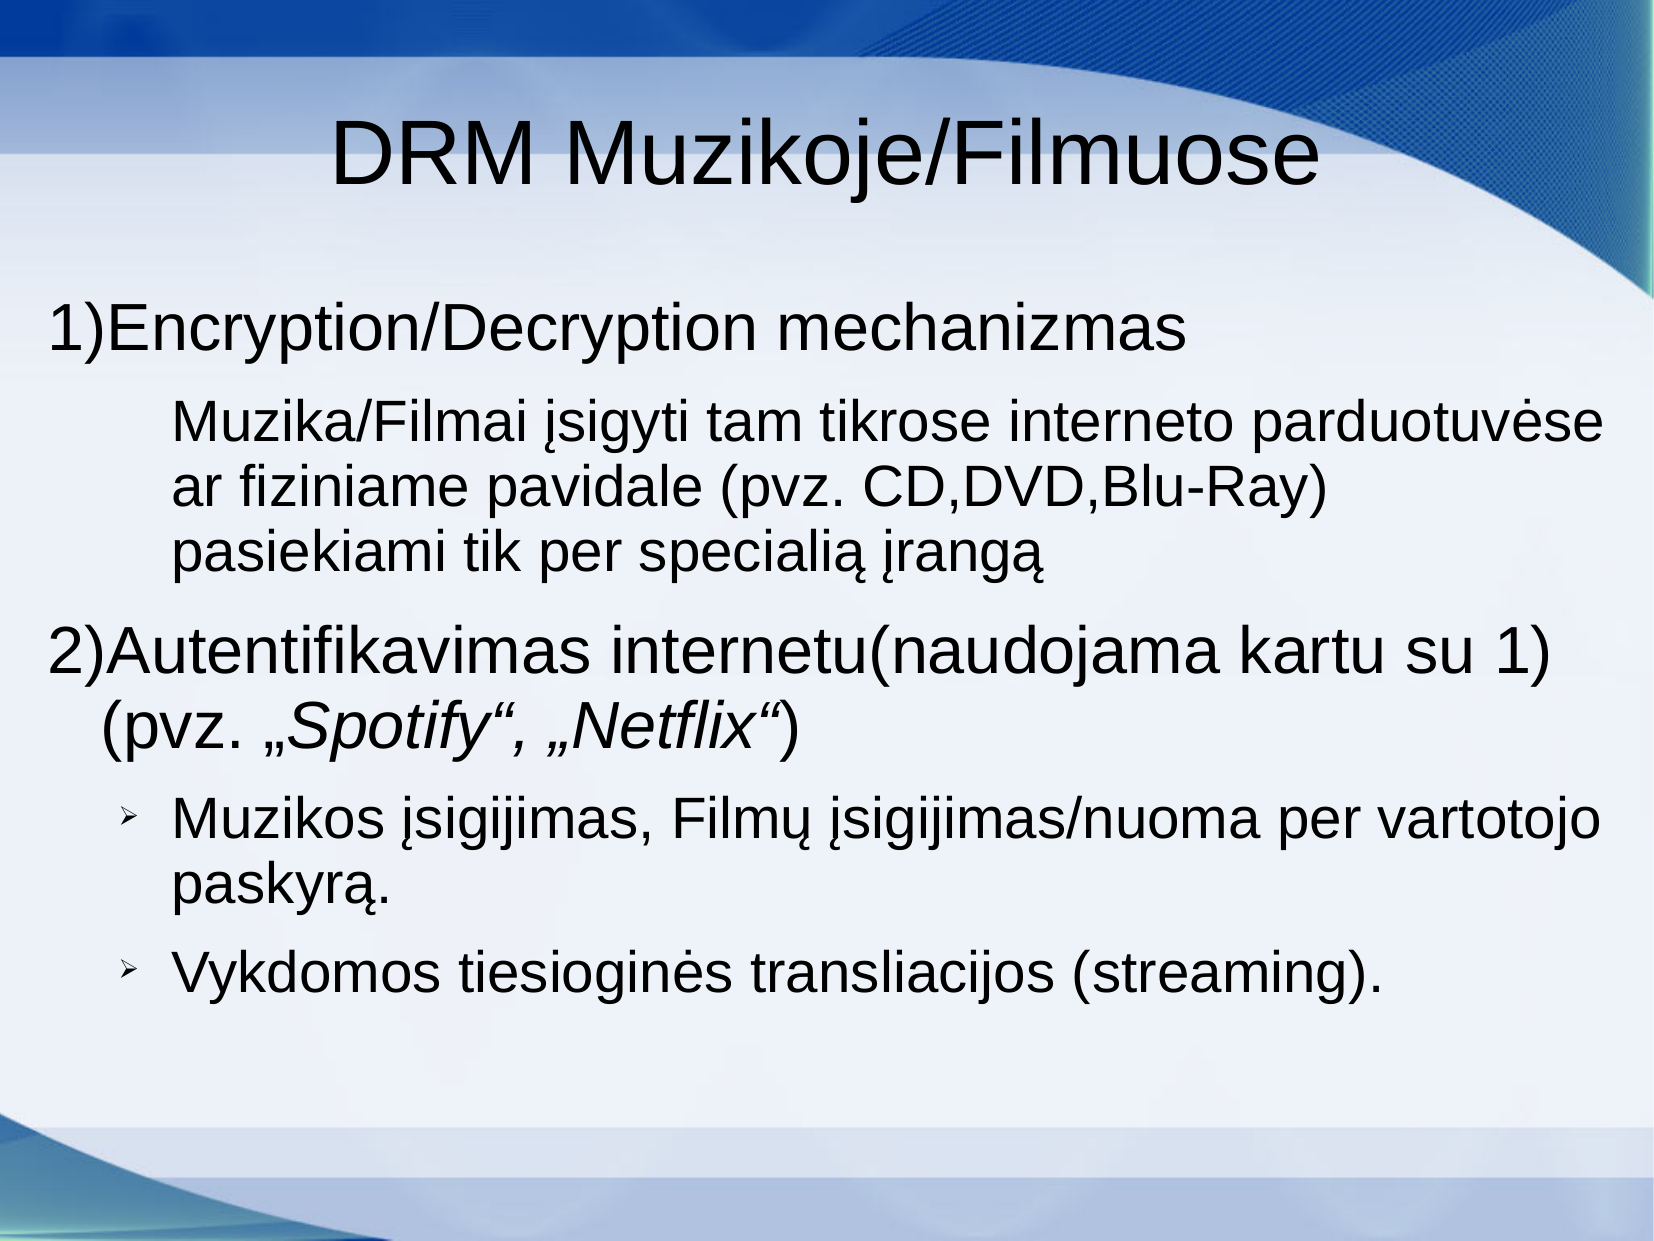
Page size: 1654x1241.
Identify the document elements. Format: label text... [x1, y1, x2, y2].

picture [0, 0, 1654, 1241]
list Encryption/Decryption mechanizmas Muzika/Filmai įsigyti tam tikrose interneto parduotuvėse ar fiziniame pavidale (pvz. CD,DVD,Blu-Ray) pasiekiami tik per specialią įrangą Autentifikavimas internetu(naudojama kartu su 1) (pvz. „Spotify“, „Netflix“) Muzikos įsigijimas, Filmų įsigijimas/nuoma per vartotojo paskyrą. Vykdomos tiesioginės transliacijos (streaming). [30, 290, 1621, 1010]
title DRM Muzikoje/Filmuose [82, 49, 1571, 257]
